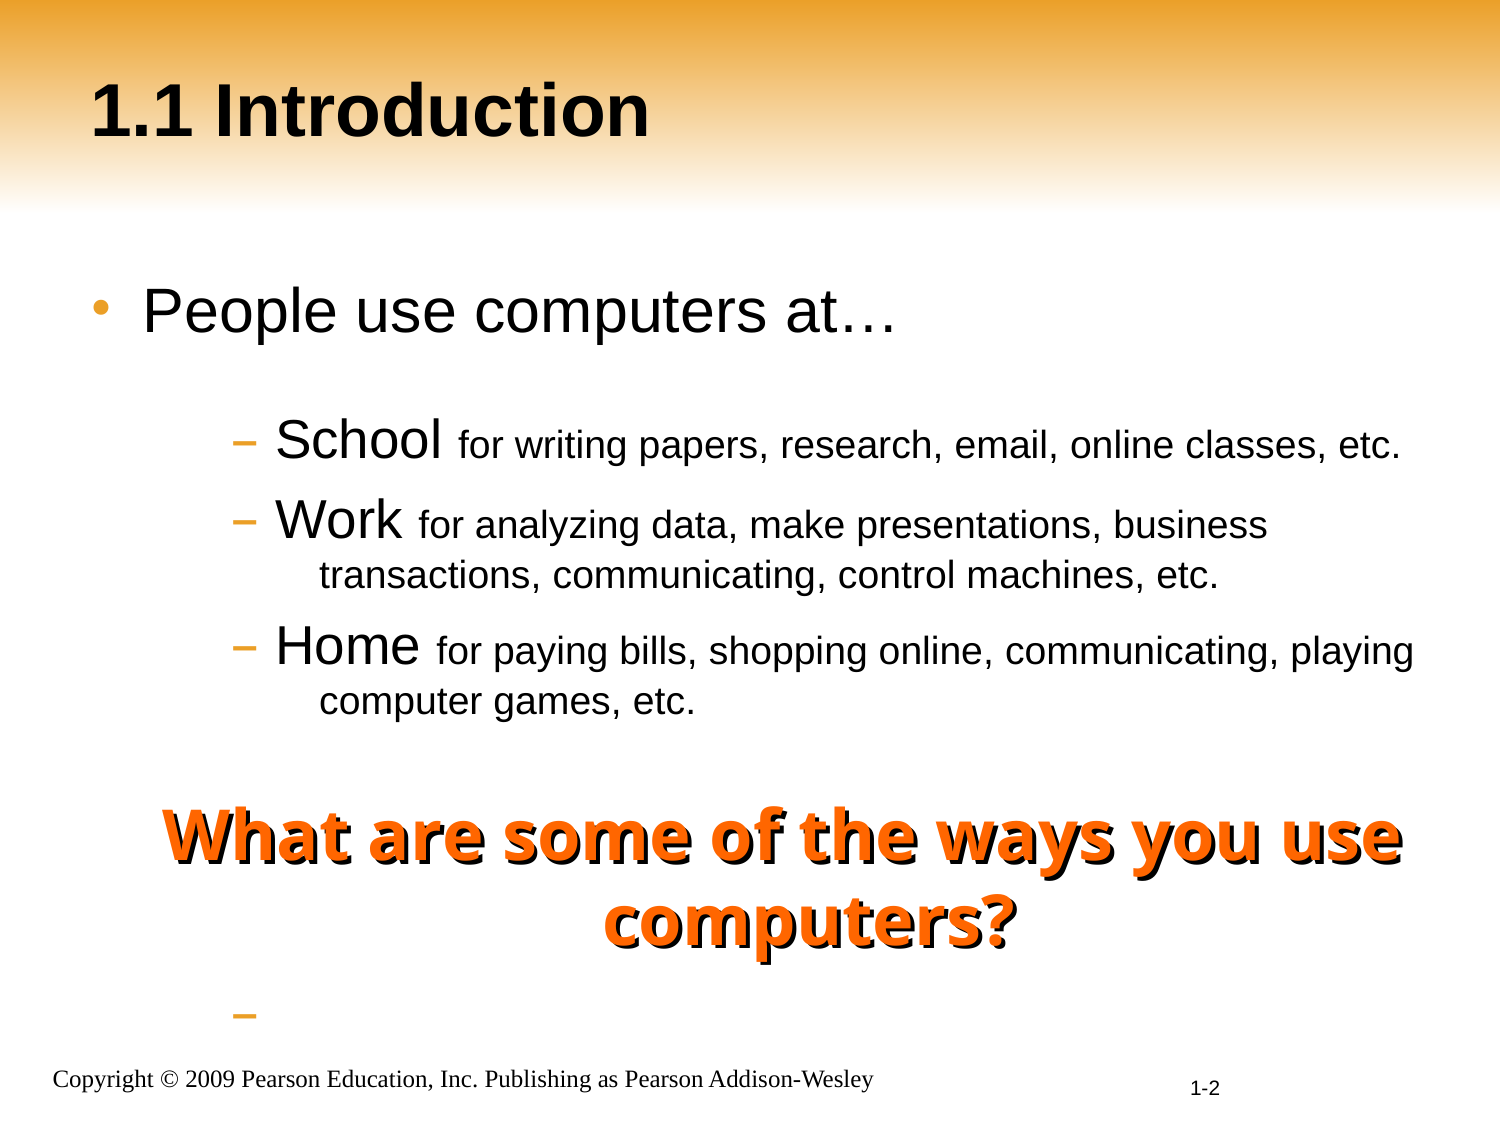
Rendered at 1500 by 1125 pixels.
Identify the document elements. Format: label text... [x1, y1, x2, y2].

title 1.1 Introduction [75, 12, 1438, 201]
text_box 1- [1175, 1049, 1488, 1125]
list People use computers at… School for writing papers, research, email, online classes, etc. Work for analyzing data, make presentations, business transactions, communicating, control machines, etc. Home for paying bills, shopping online, communicating, playing computer games, etc. What are some of the ways you use computers? [75, 262, 1438, 1000]
